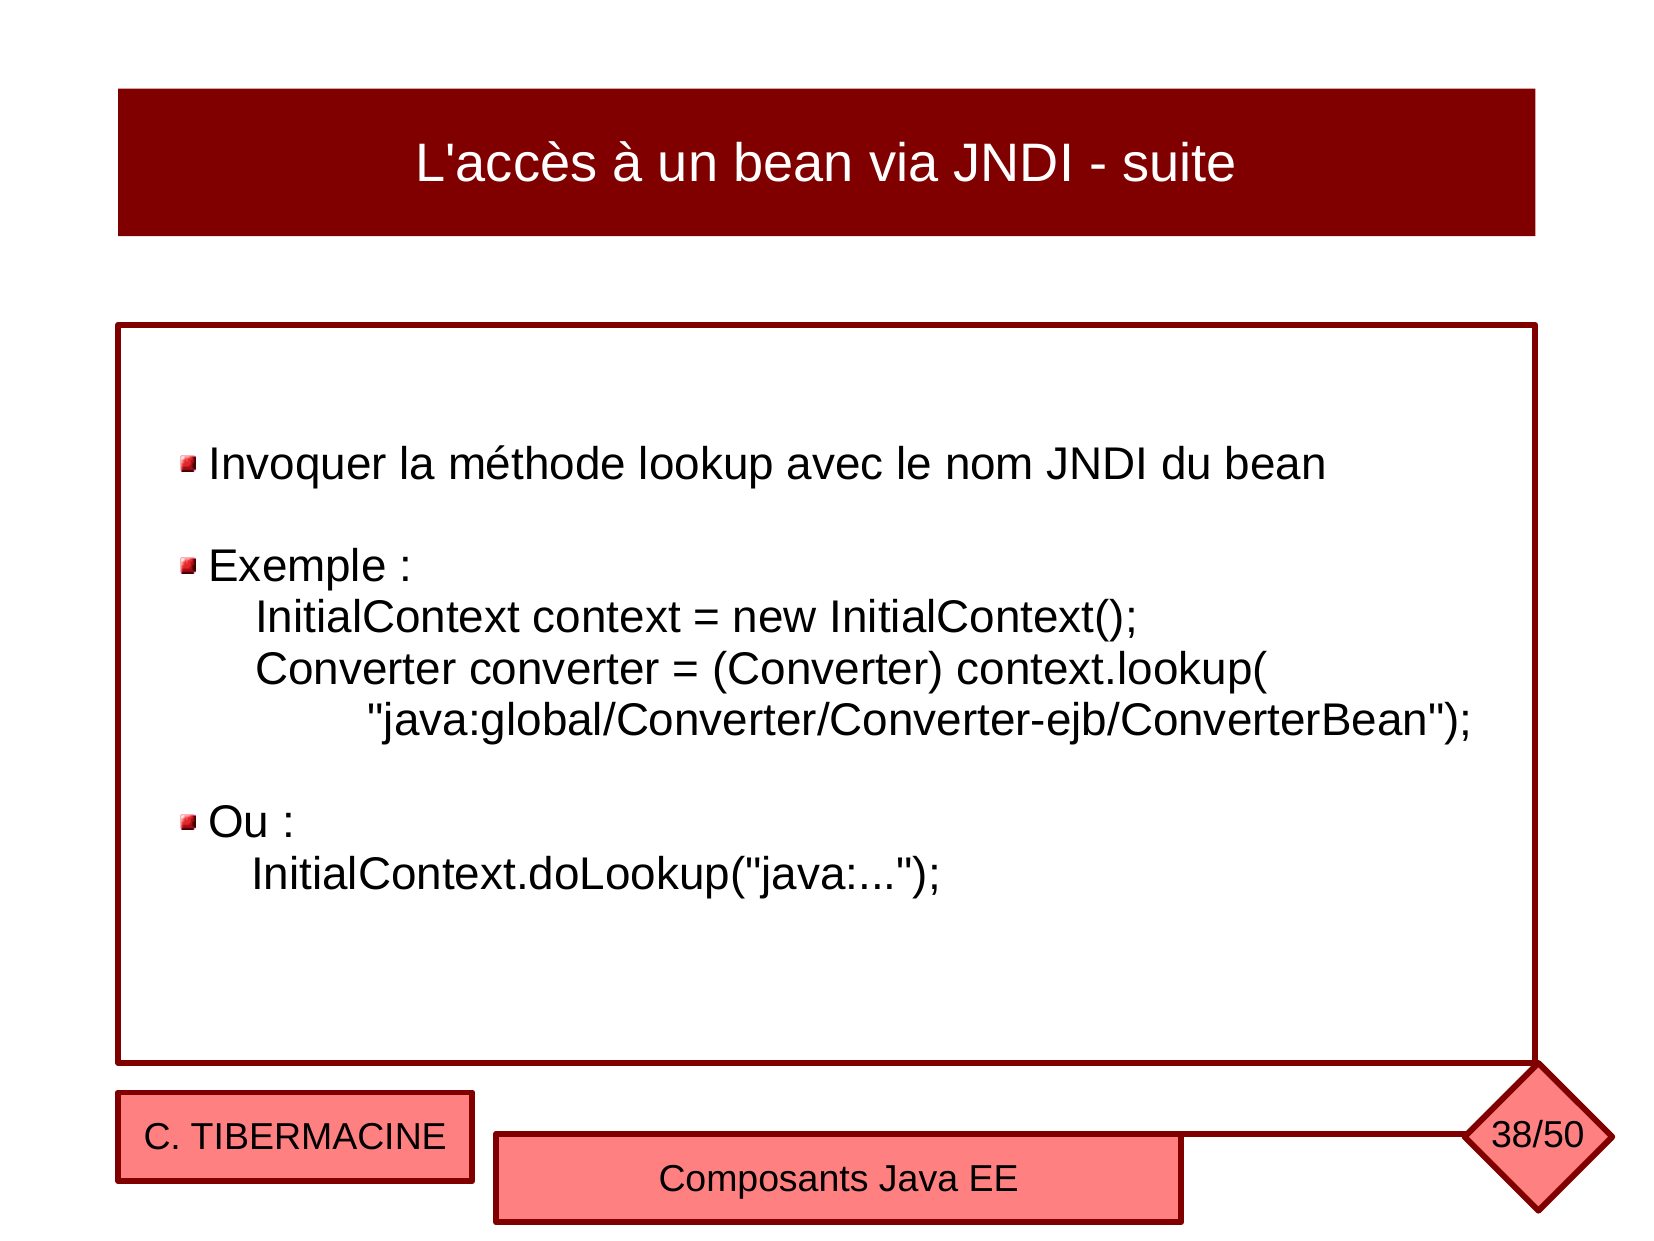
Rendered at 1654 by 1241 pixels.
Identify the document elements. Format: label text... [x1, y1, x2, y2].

text_box [1495, 1062, 1582, 1106]
text_box <numéro>/50 [1476, 1106, 1607, 1206]
text_box [1607, 1131, 1613, 1143]
text_box [1533, 1206, 1544, 1211]
text_box Composants Java EE [496, 1133, 1182, 1223]
text_box C. TIBERMACINE [118, 1092, 473, 1182]
picture [180, 814, 196, 830]
picture [180, 455, 196, 472]
text_box Invoquer la méthode lookup avec le nom JNDI du bean Exemple : InitialContext context = new InitialContext(); Converter converter = (Converter) context.lookup( "java:global/Converter/Converter-ejb/ConverterBean"); Ou : InitialContext.doLookup("java:..."); [118, 324, 1536, 1063]
picture [180, 557, 196, 574]
text_box L'accès à un bean via JNDI - suite [118, 88, 1536, 237]
text_box [1464, 1125, 1476, 1149]
